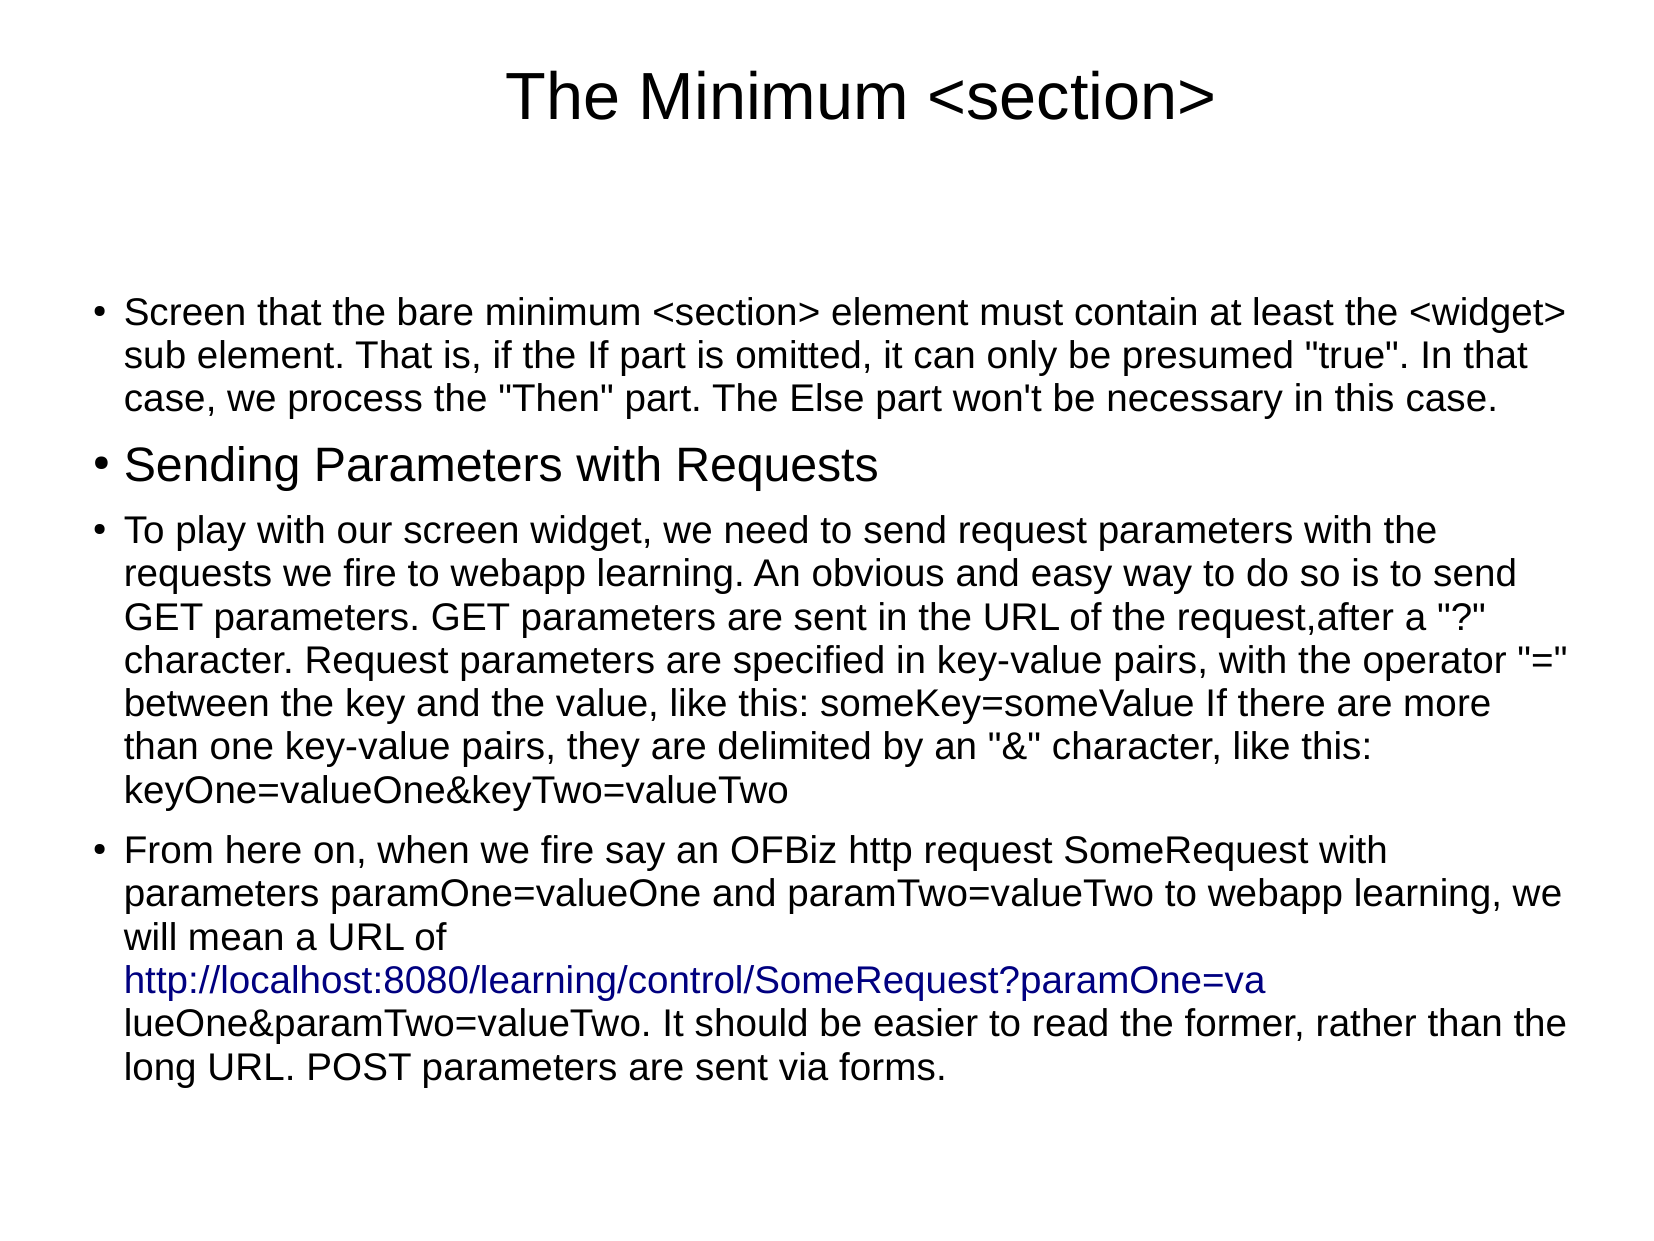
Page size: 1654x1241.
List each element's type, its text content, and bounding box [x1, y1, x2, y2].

list Screen that the bare minimum <section> element must contain at least the <widget> sub element. That is, if the If part is omitted, it can only be presumed "true". In that case, we process the "Then" part. The Else part won't be necessary in this case. Sending Parameters with Requests To play with our screen widget, we need to send request parameters with the requests we fire to webapp learning. An obvious and easy way to do so is to send GET parameters. GET parameters are sent in the URL of the request,after a "?" character. Request parameters are specified in key-value pairs, with the operator "=" between the key and the value, like this: someKey=someValue If there are more than one key-value pairs, they are delimited by an "&" character, like this: keyOne=valueOne&keyTwo=valueTwo From here on, when we fire say an OFBiz http request SomeRequest with parameters paramOne=valueOne and paramTwo=valueTwo to webapp learning, we will mean a URL of http://localhost:8080/learning/control/SomeRequest?paramOne=valueOne&paramTwo=valueTwo. It should be easier to read the former, rather than the long URL. POST parameters are sent via forms. [82, 290, 1571, 1109]
text_box The Minimum <section> [435, 59, 1247, 178]
